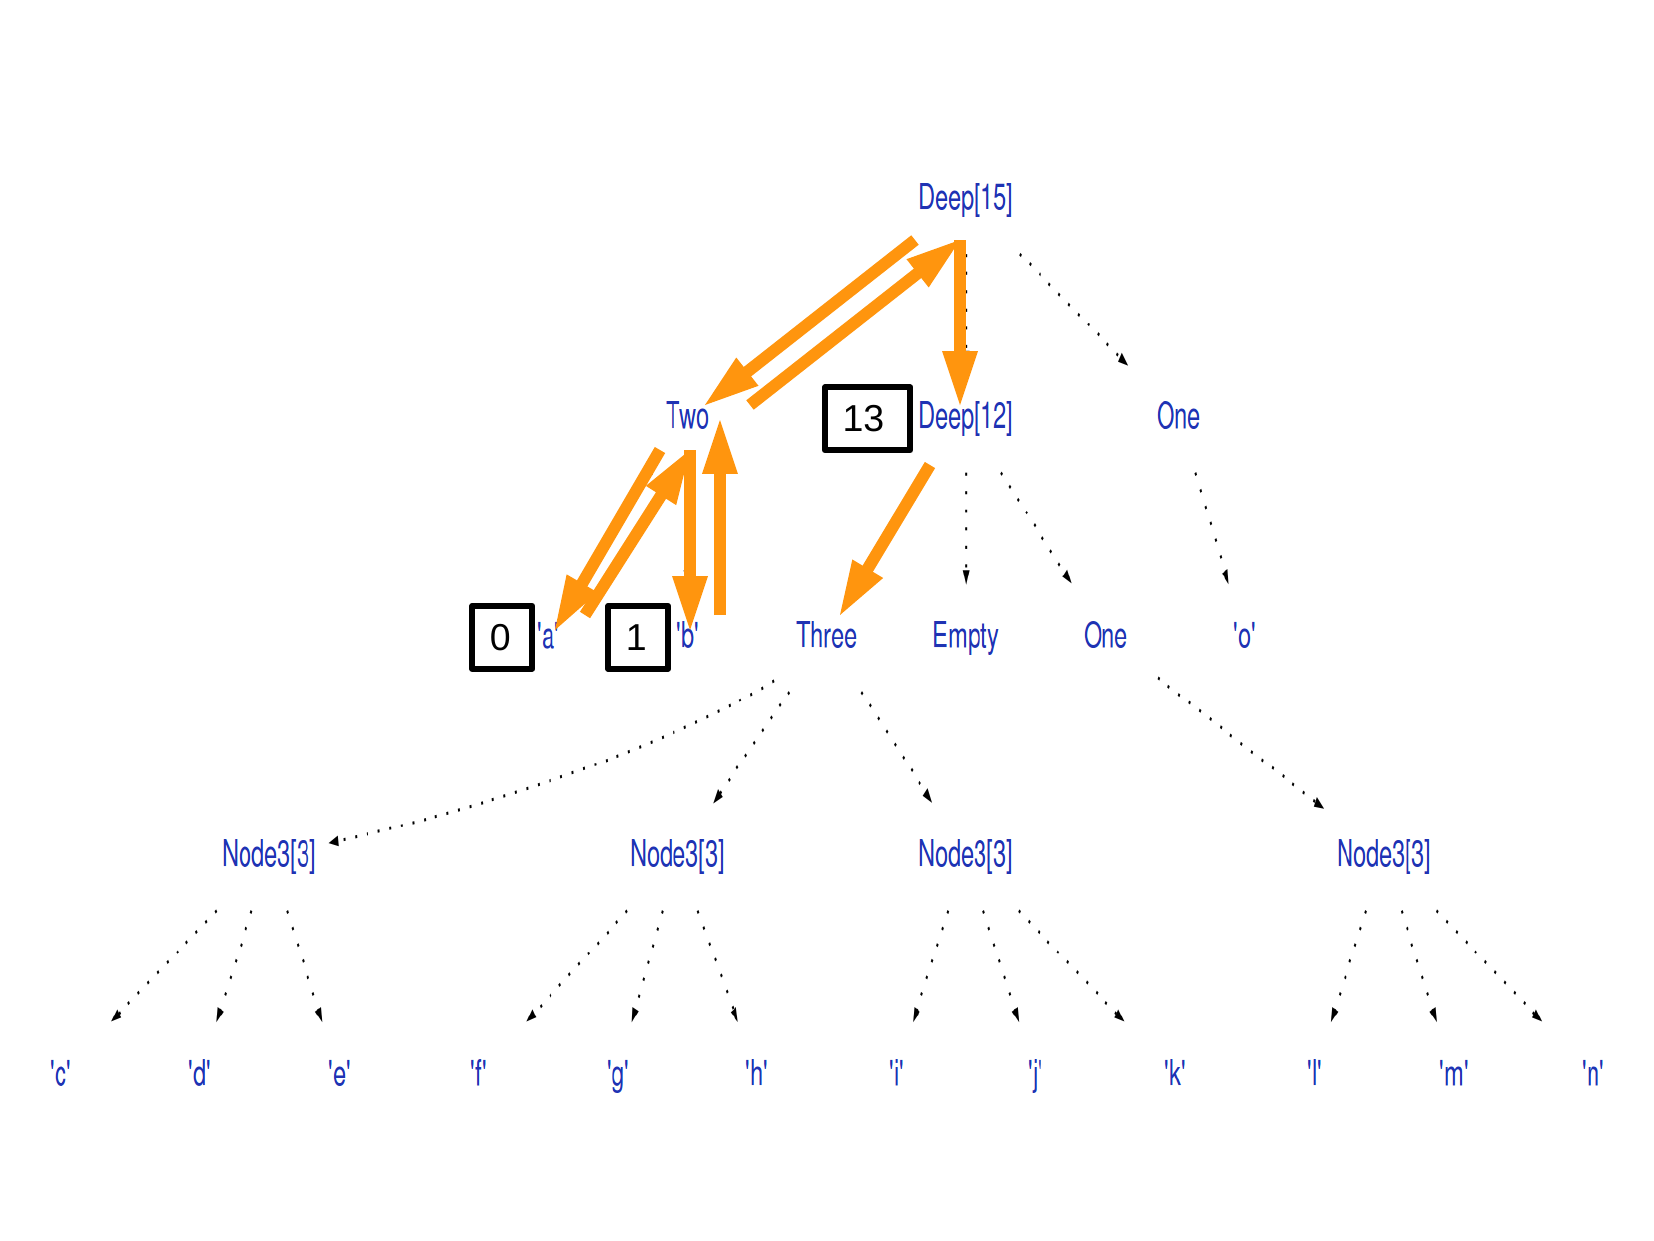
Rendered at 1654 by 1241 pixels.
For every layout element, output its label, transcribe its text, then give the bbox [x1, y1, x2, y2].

text_box 1 [608, 605, 669, 669]
text_box 0 [472, 605, 533, 669]
text_box 13 [825, 387, 911, 451]
picture [0, 135, 1653, 1141]
